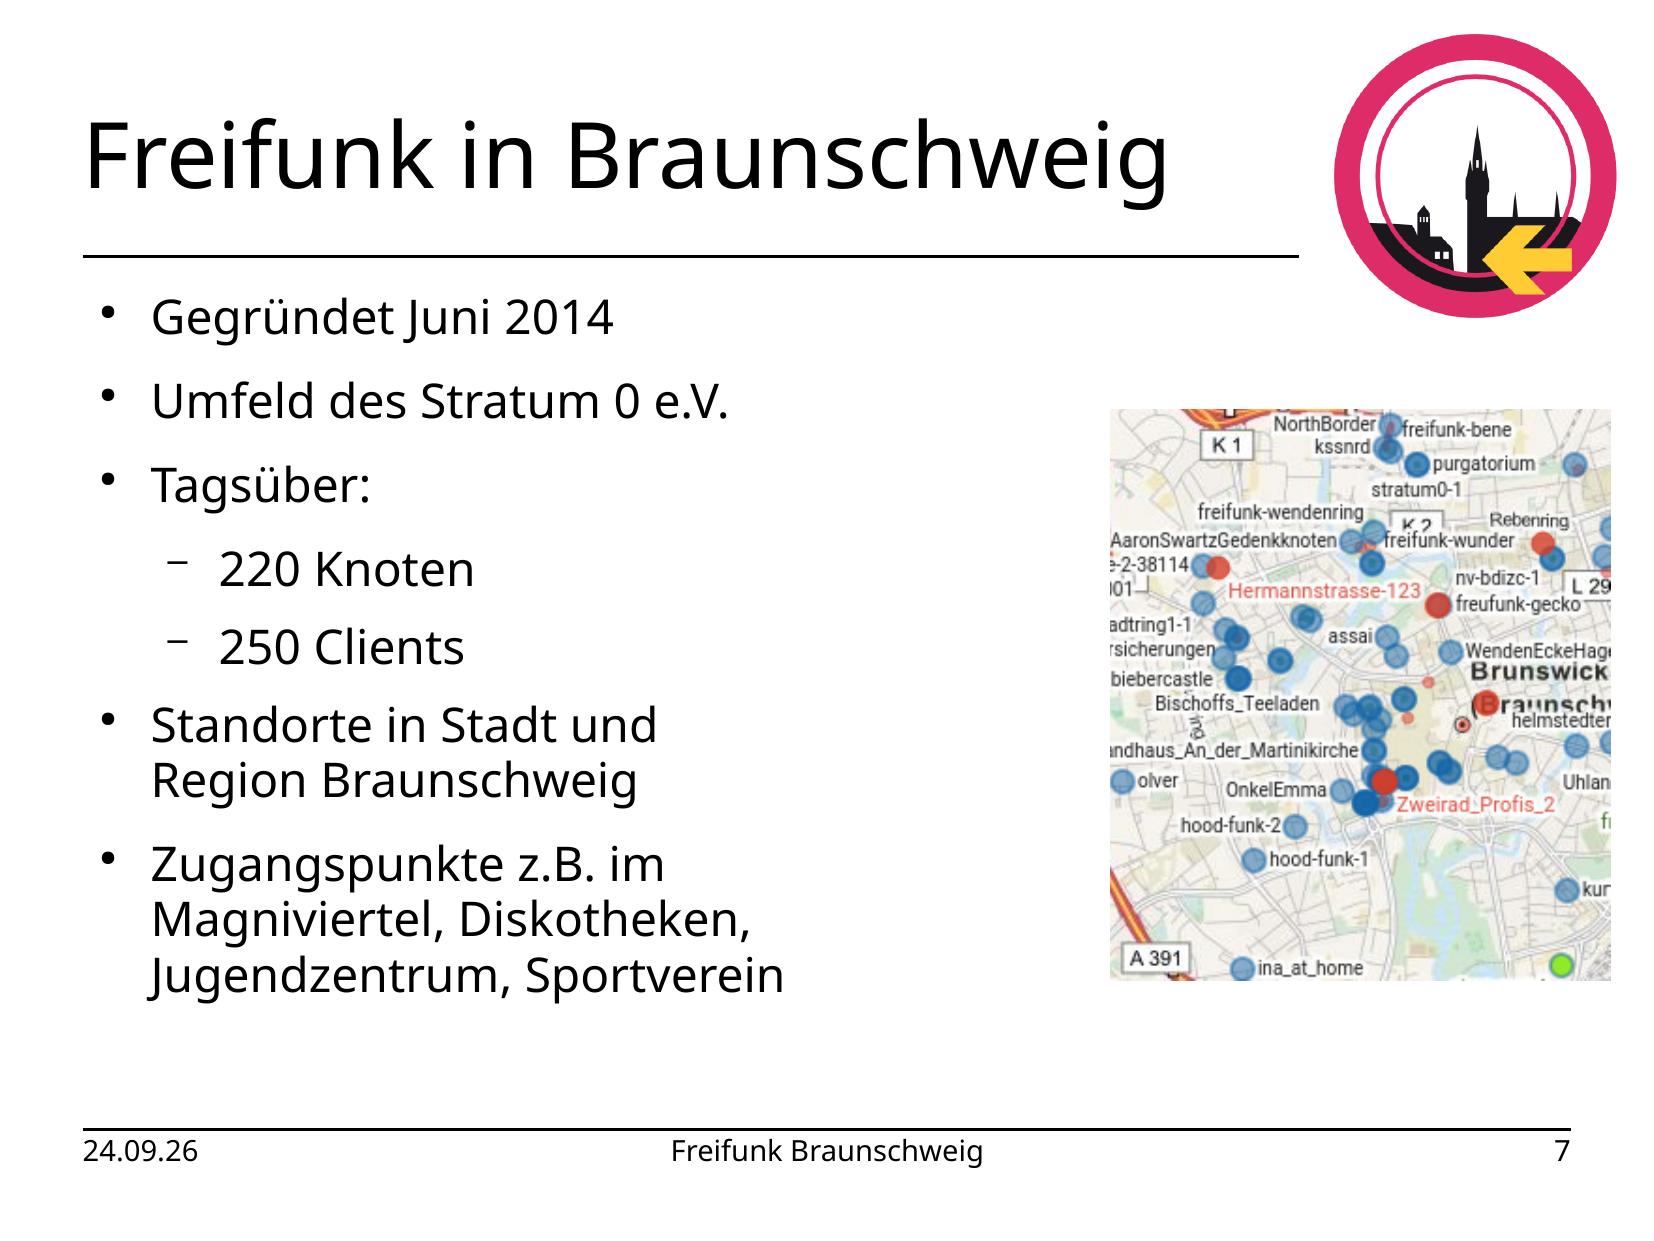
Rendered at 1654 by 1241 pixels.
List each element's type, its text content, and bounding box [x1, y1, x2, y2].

list Gegründet Juni 2014 Umfeld des Stratum 0 e.V. Tagsüber: 220 Knoten 250 Clients Standorte in Stadt und Region Braunschweig Zugangspunkte z.B. im Magniviertel, Diskotheken, Jugendzentrum, Sportverein [82, 290, 1538, 1010]
title Freifunk in Braunschweig [82, 49, 1300, 257]
picture [1331, 32, 1619, 319]
picture [1110, 409, 1611, 981]
